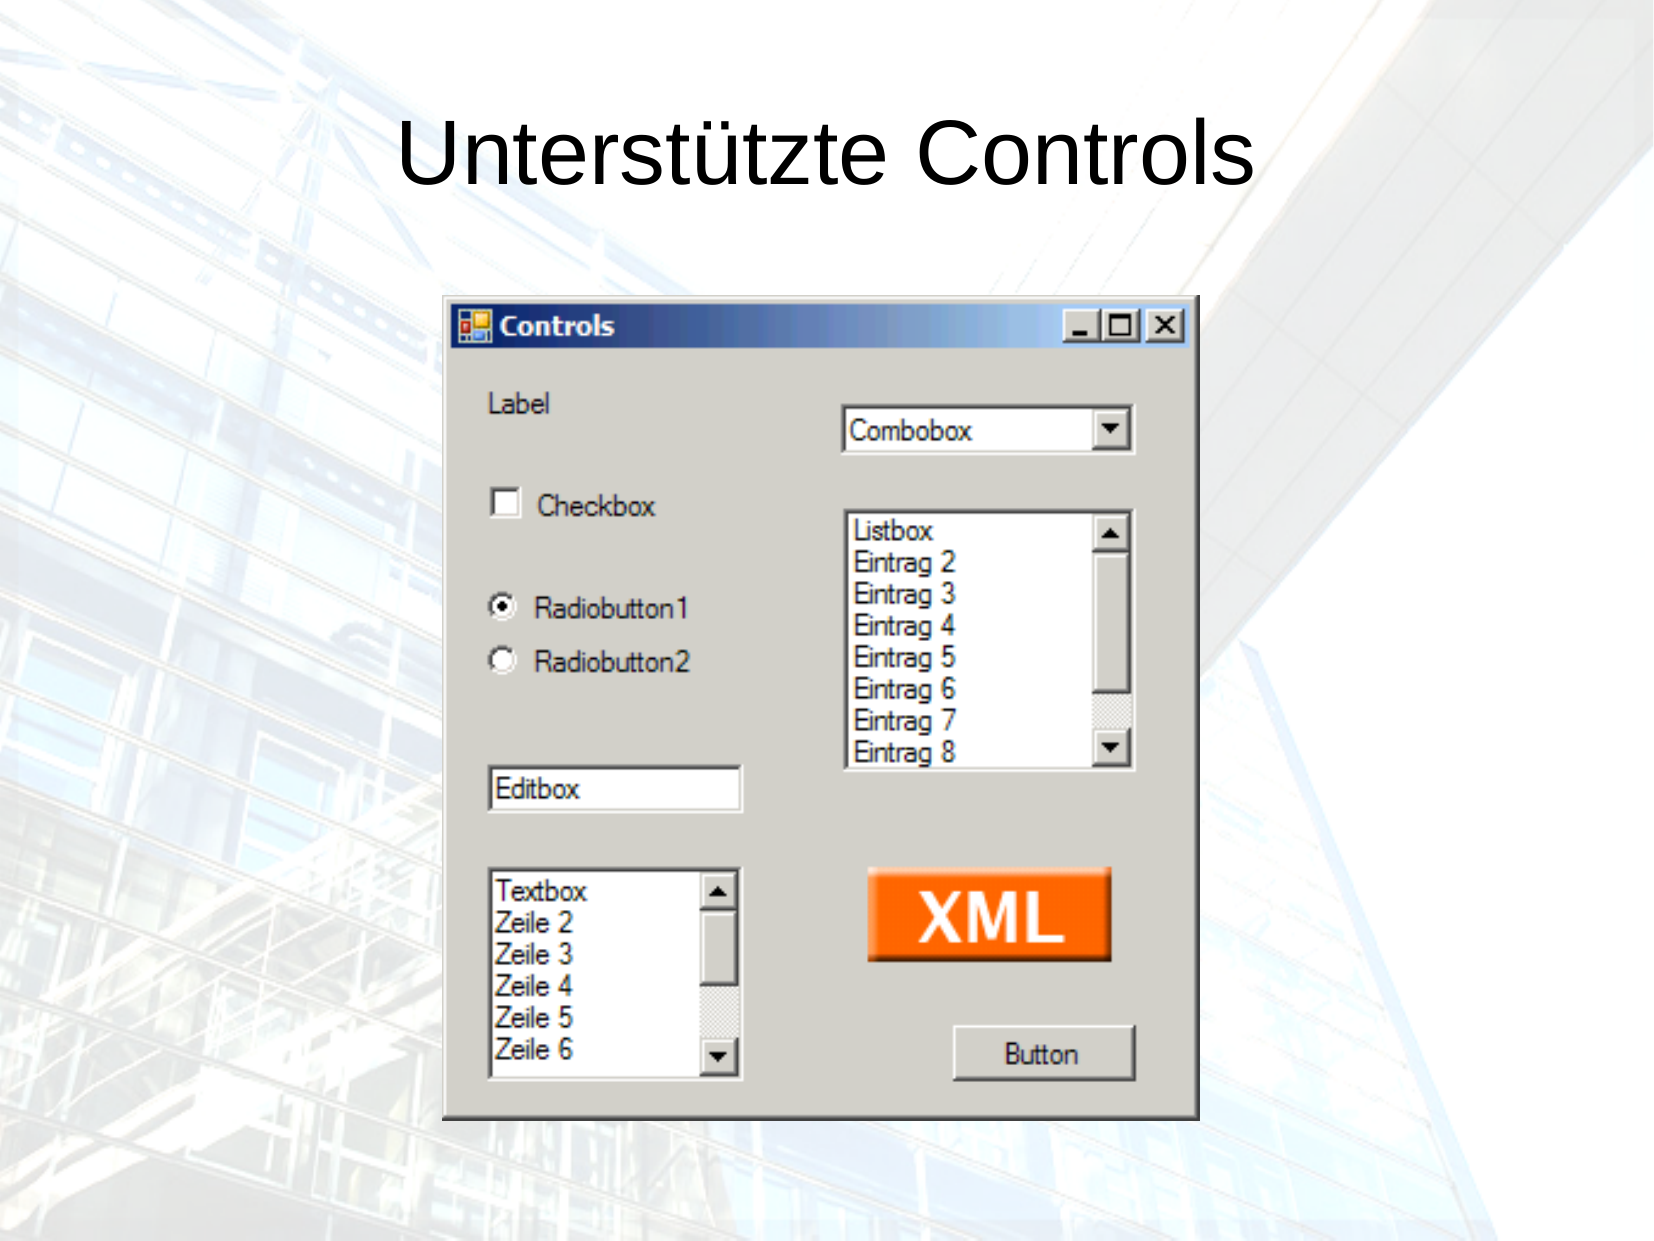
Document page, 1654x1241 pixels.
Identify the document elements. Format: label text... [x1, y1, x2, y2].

title Unterstützte Controls [82, 56, 1571, 250]
picture [0, 0, 1654, 1241]
